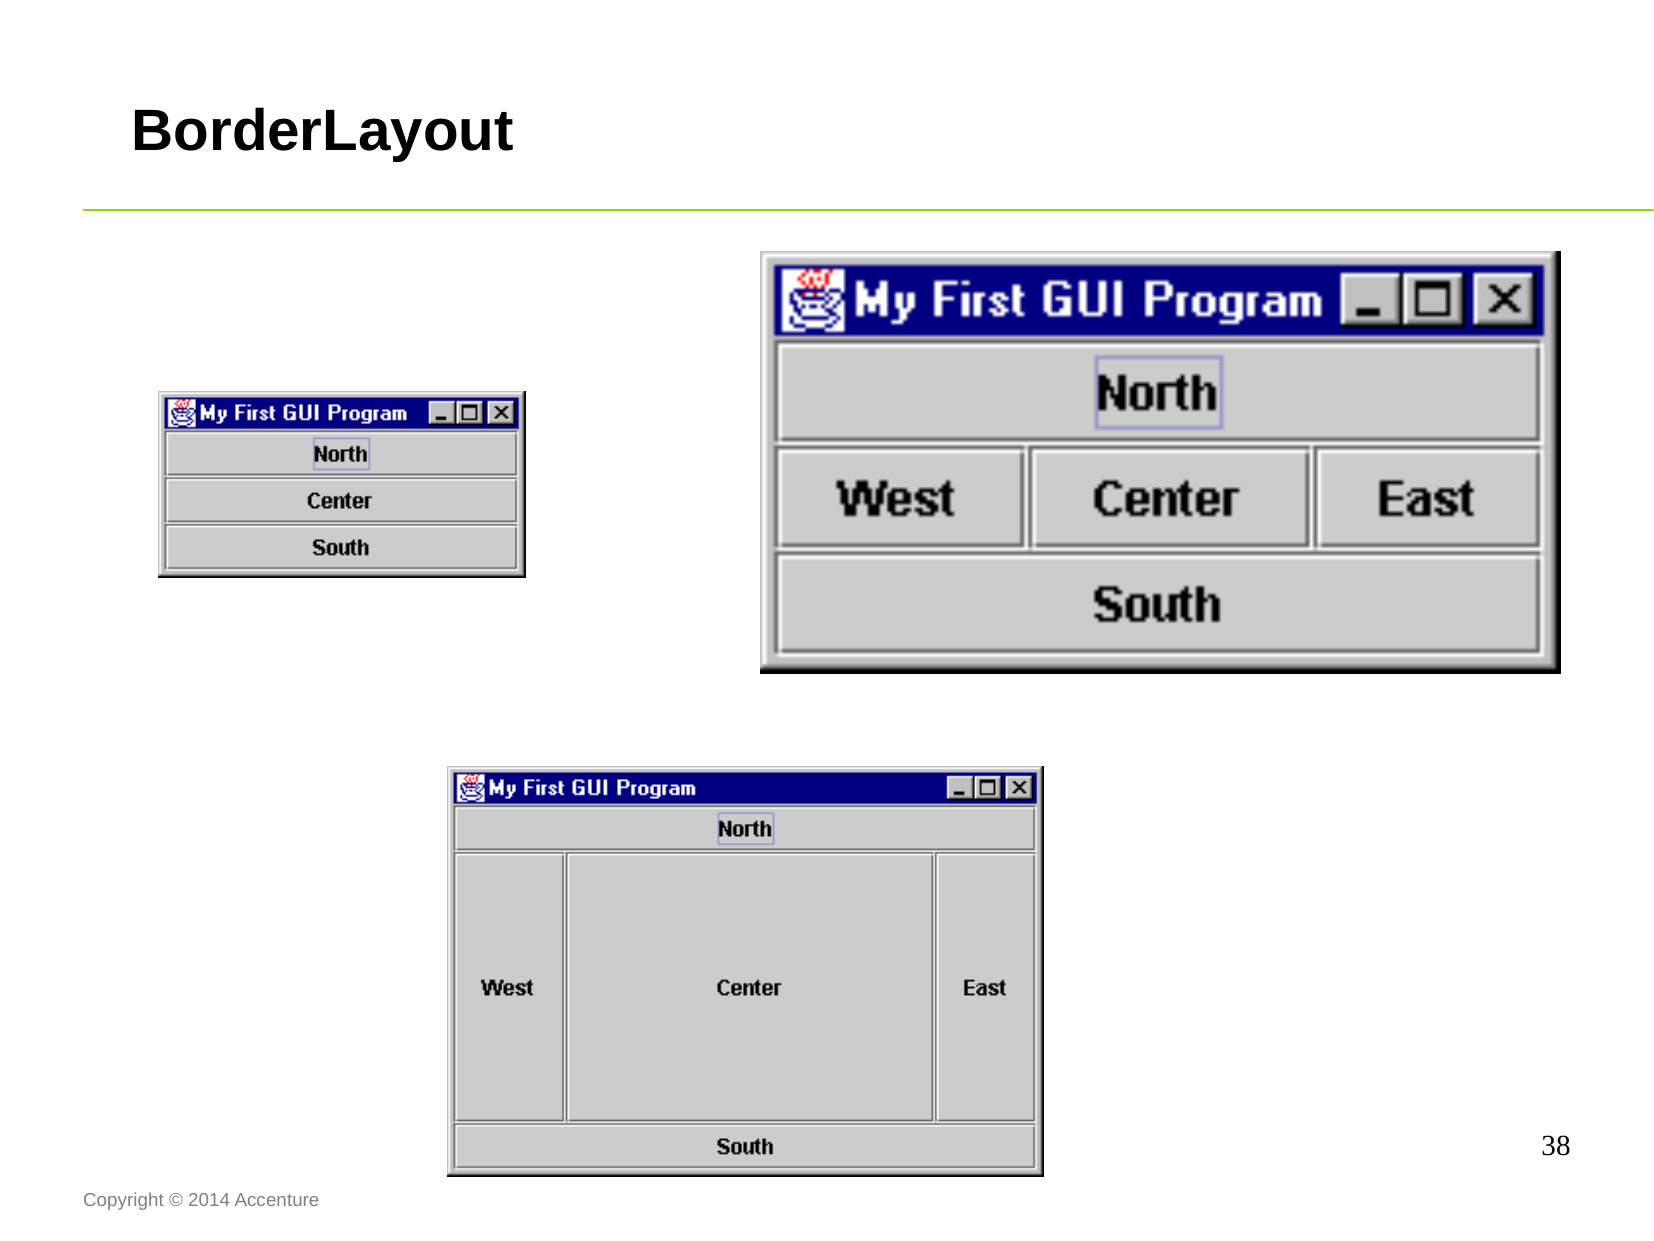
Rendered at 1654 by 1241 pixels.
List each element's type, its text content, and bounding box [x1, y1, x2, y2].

title BorderLayout [81, 56, 1654, 199]
picture [158, 391, 526, 578]
picture [760, 251, 1561, 674]
picture [447, 766, 1044, 1177]
